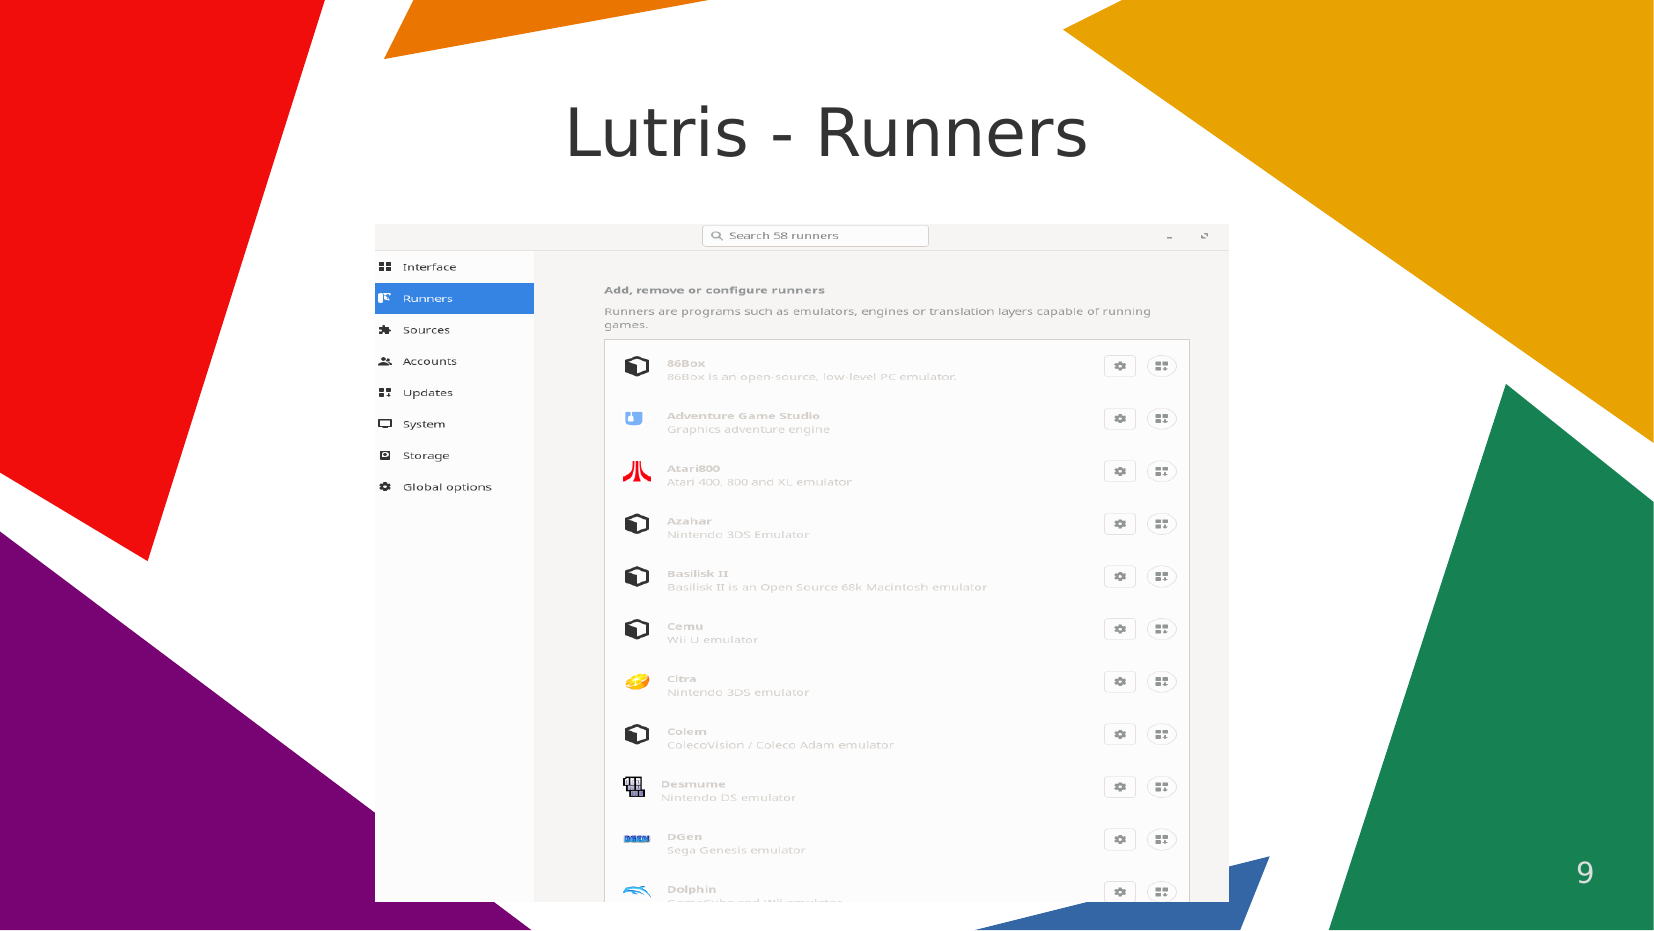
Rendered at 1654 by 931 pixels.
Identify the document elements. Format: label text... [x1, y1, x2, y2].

picture [375, 224, 1229, 902]
title Lutris - Runners [295, 59, 1359, 207]
